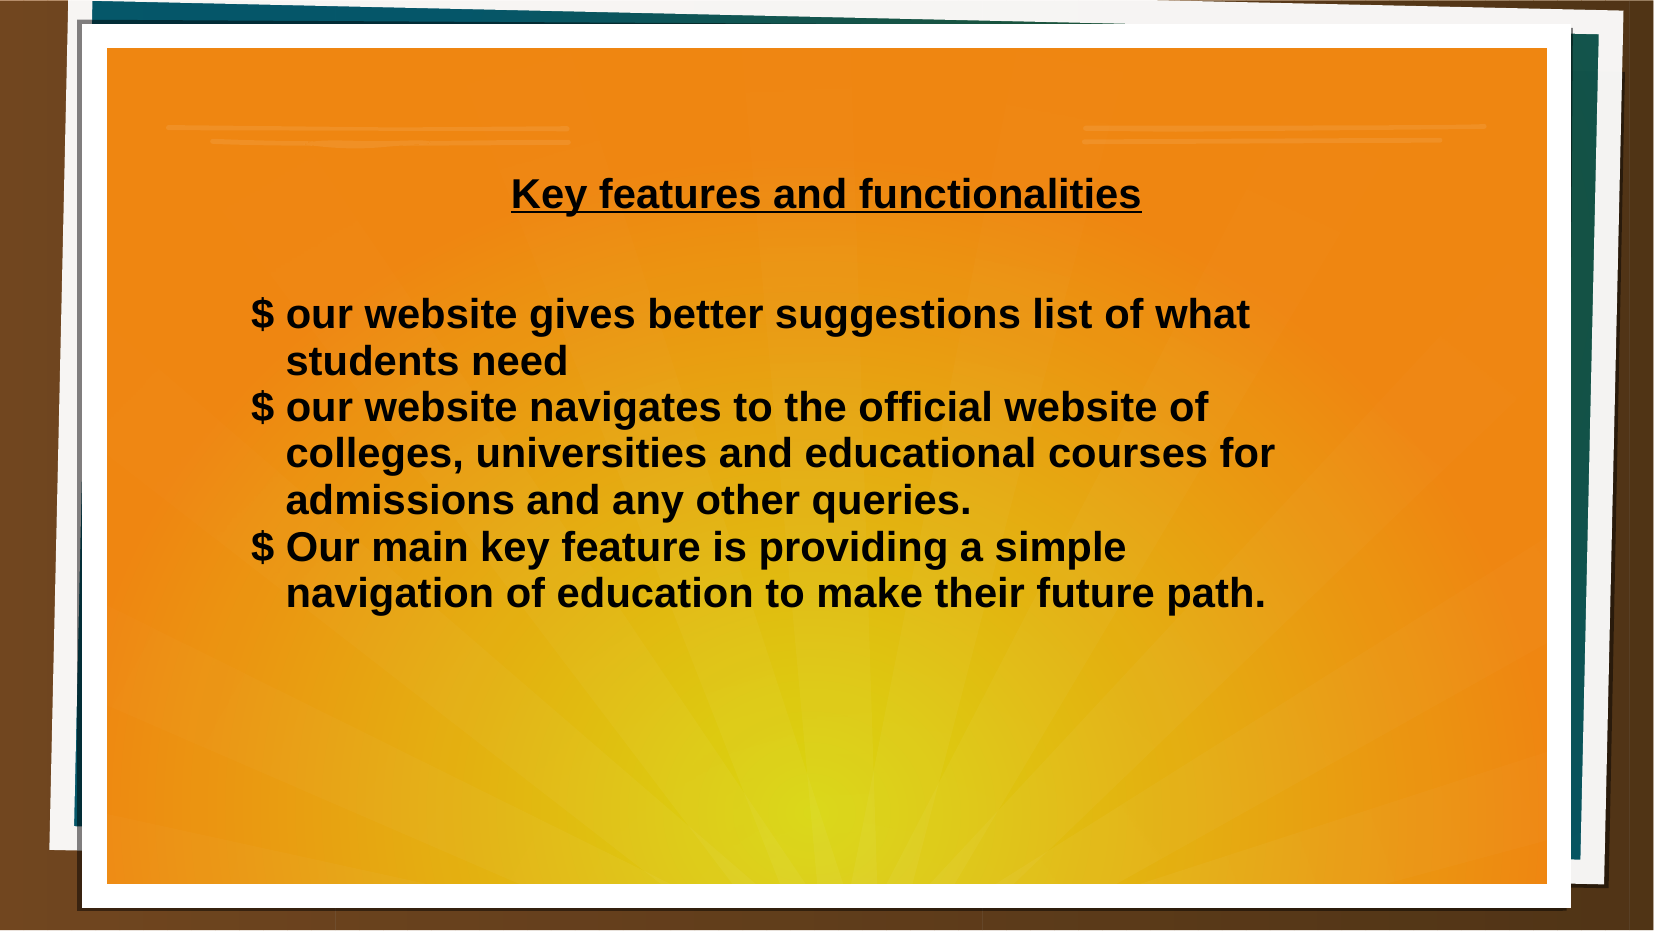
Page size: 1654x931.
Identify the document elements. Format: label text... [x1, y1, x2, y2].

text_box Key features and functionalities [496, 163, 1193, 225]
text_box $ our website gives better suggestions list of what students need $ our website navigates to the official website of colleges, universities and educational courses for admissions and any other queries. $ Our main key feature is providing a simple navigation of education to make their future path. [236, 283, 1347, 624]
